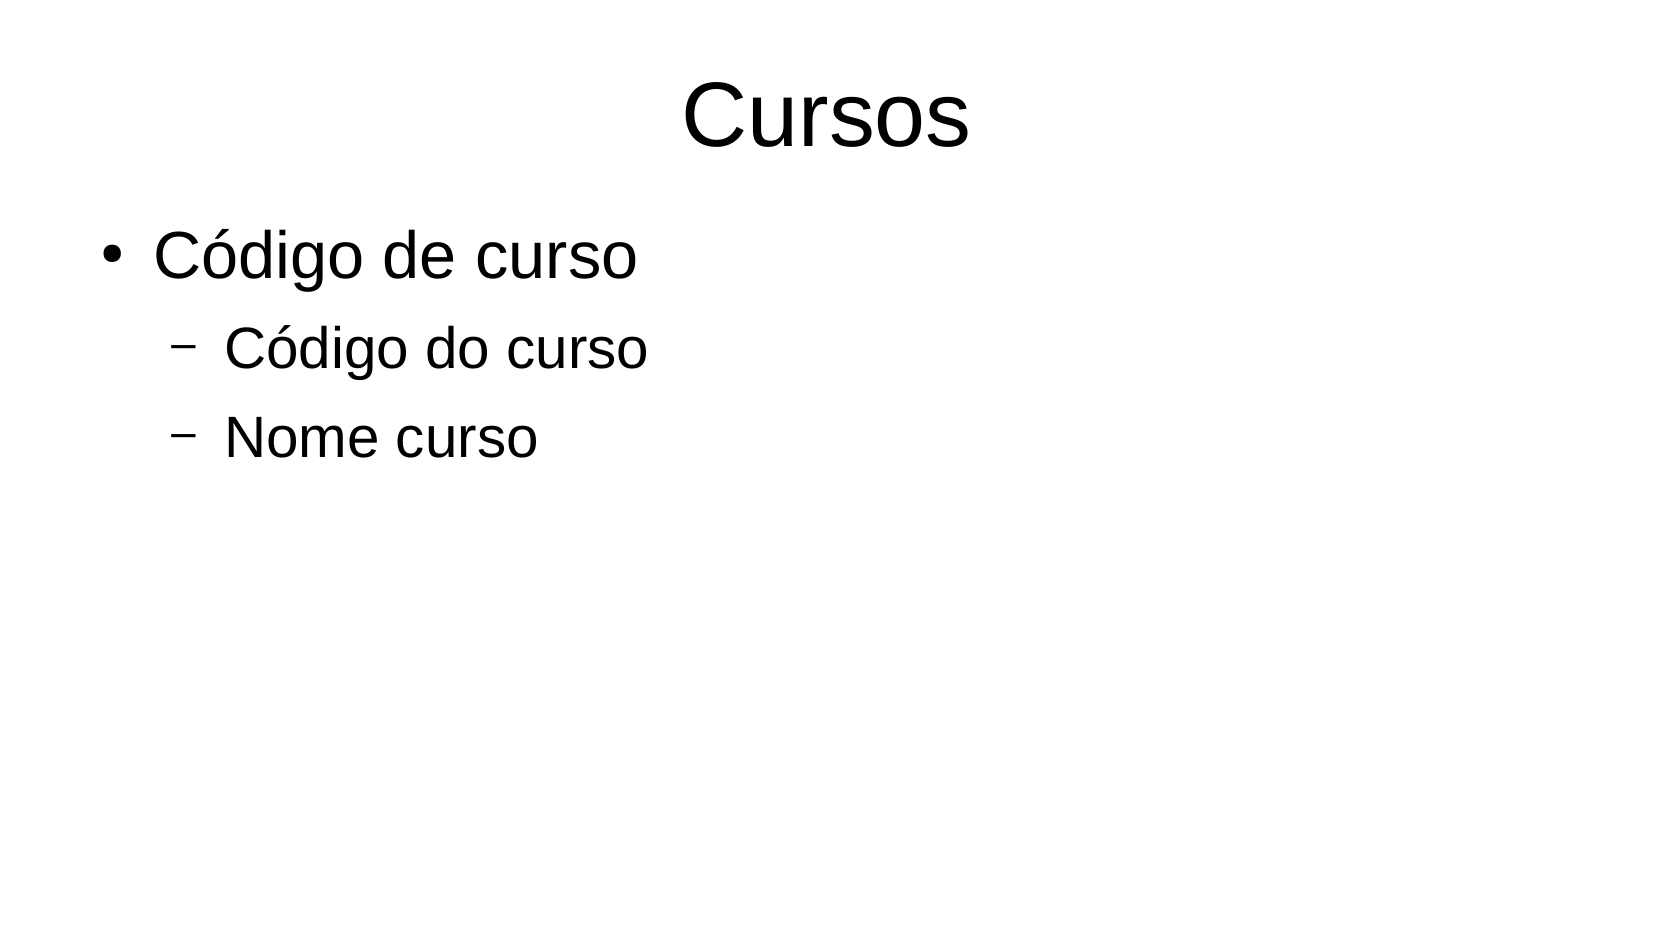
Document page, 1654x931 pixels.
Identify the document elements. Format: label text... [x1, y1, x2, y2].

title Cursos [82, 37, 1571, 193]
list Código de curso Código do curso Nome curso [82, 217, 1571, 758]
